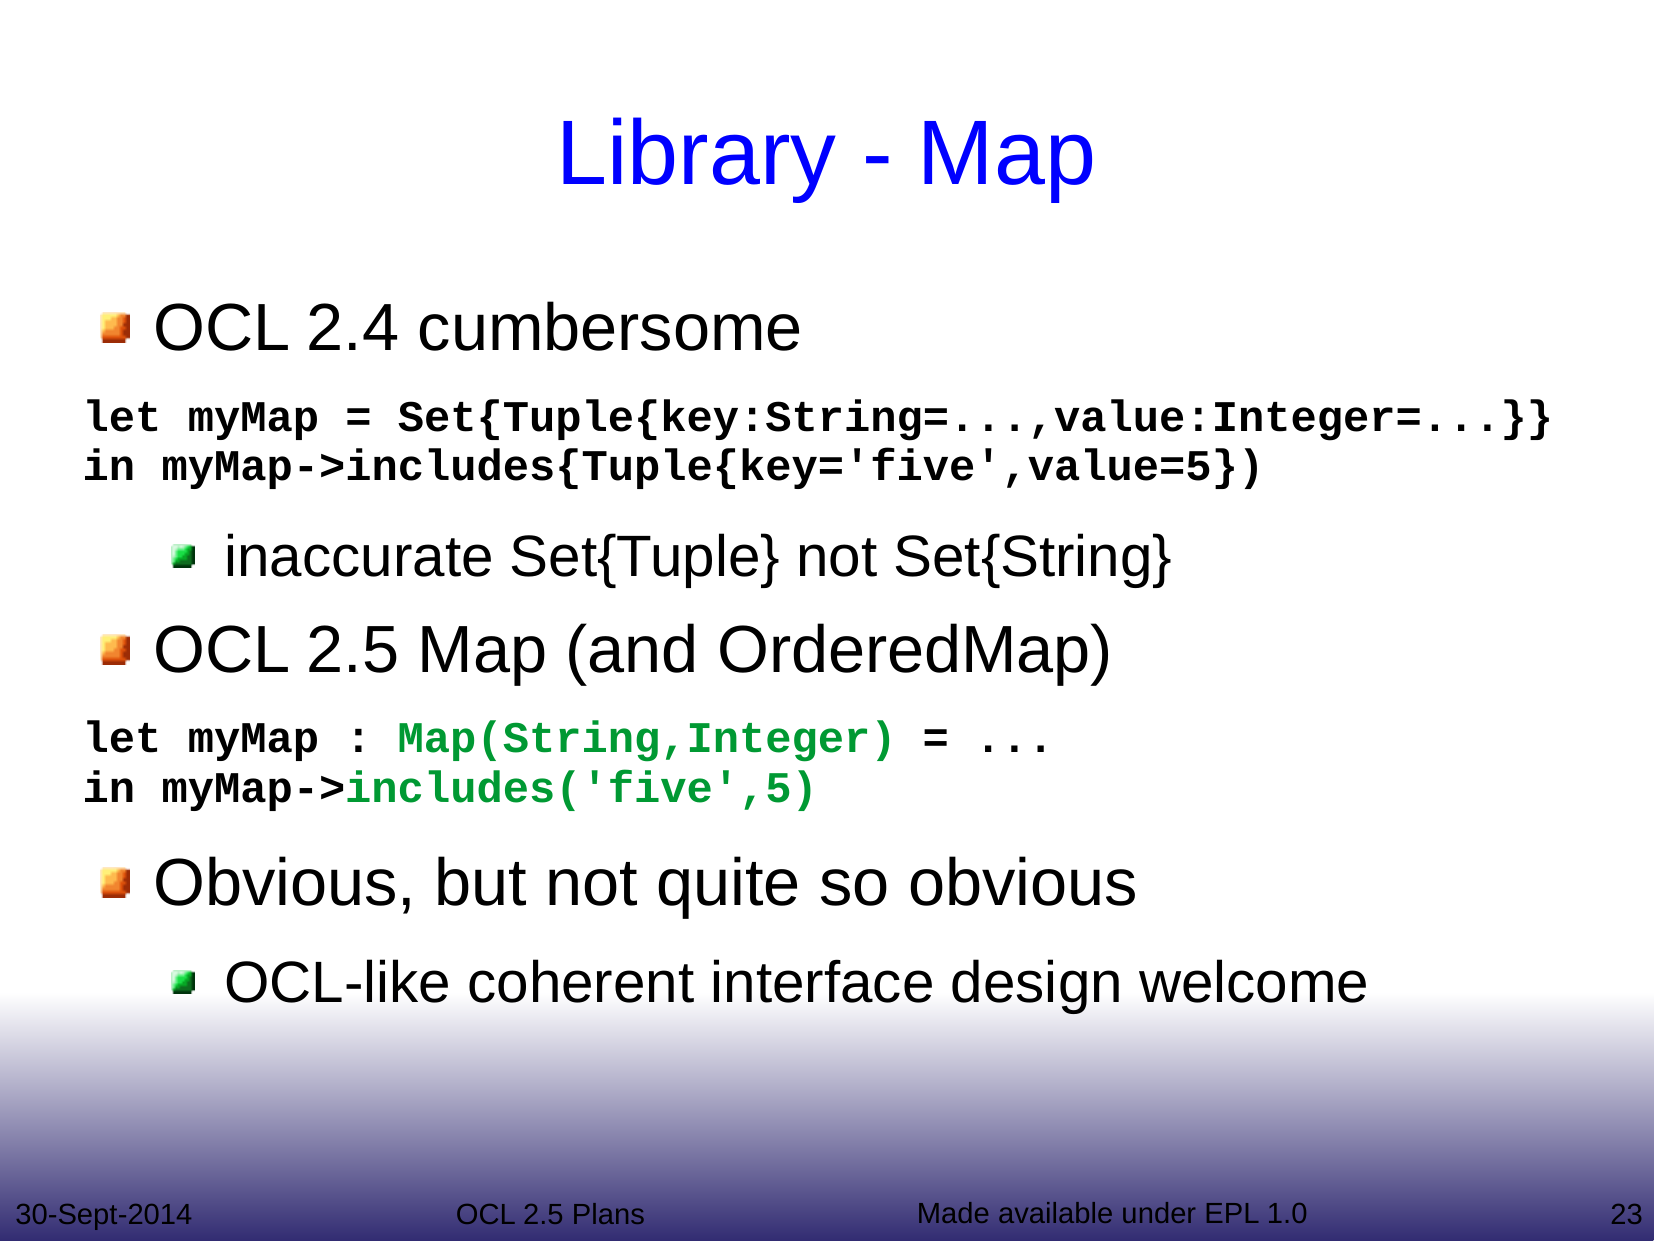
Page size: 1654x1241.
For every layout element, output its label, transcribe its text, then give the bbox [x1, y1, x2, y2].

title Library - Map [82, 49, 1571, 257]
list OCL 2.4 cumbersome let myMap = Set{Tuple{key:String=...,value:Integer=...}} in myMap->includes{Tuple{key='five',value=5}) inaccurate Set{Tuple} not Set{String} OCL 2.5 Map (and OrderedMap) let myMap : Map(String,Integer) = ... in myMap->includes('five',5) Obvious, but not quite so obvious OCL-like coherent interface design welcome [82, 290, 1571, 1109]
